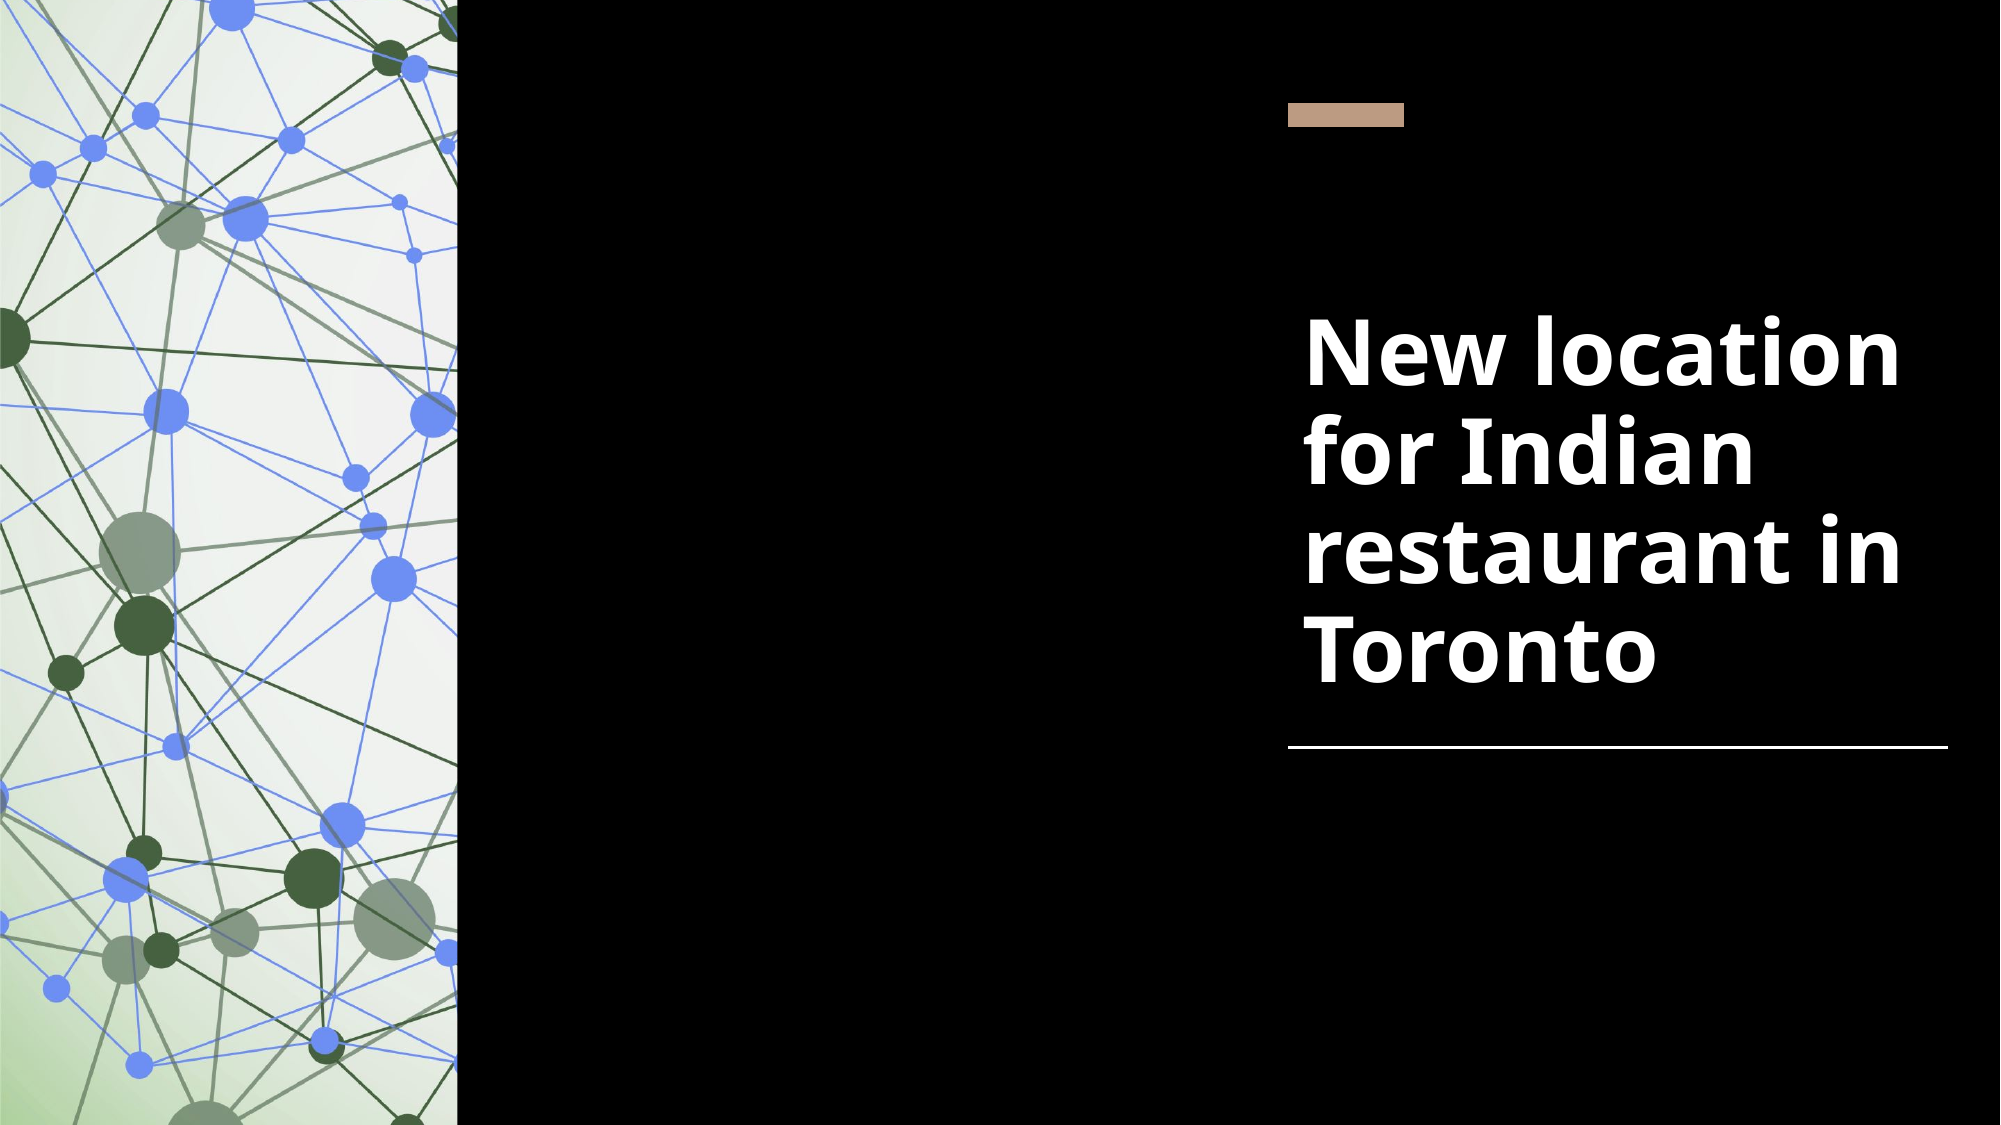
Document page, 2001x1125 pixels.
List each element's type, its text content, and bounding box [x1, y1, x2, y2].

picture [0, 0, 457, 1125]
title New location for Indian restaurant in Toronto [1287, 184, 1948, 710]
text_box [457, 0, 2000, 1125]
